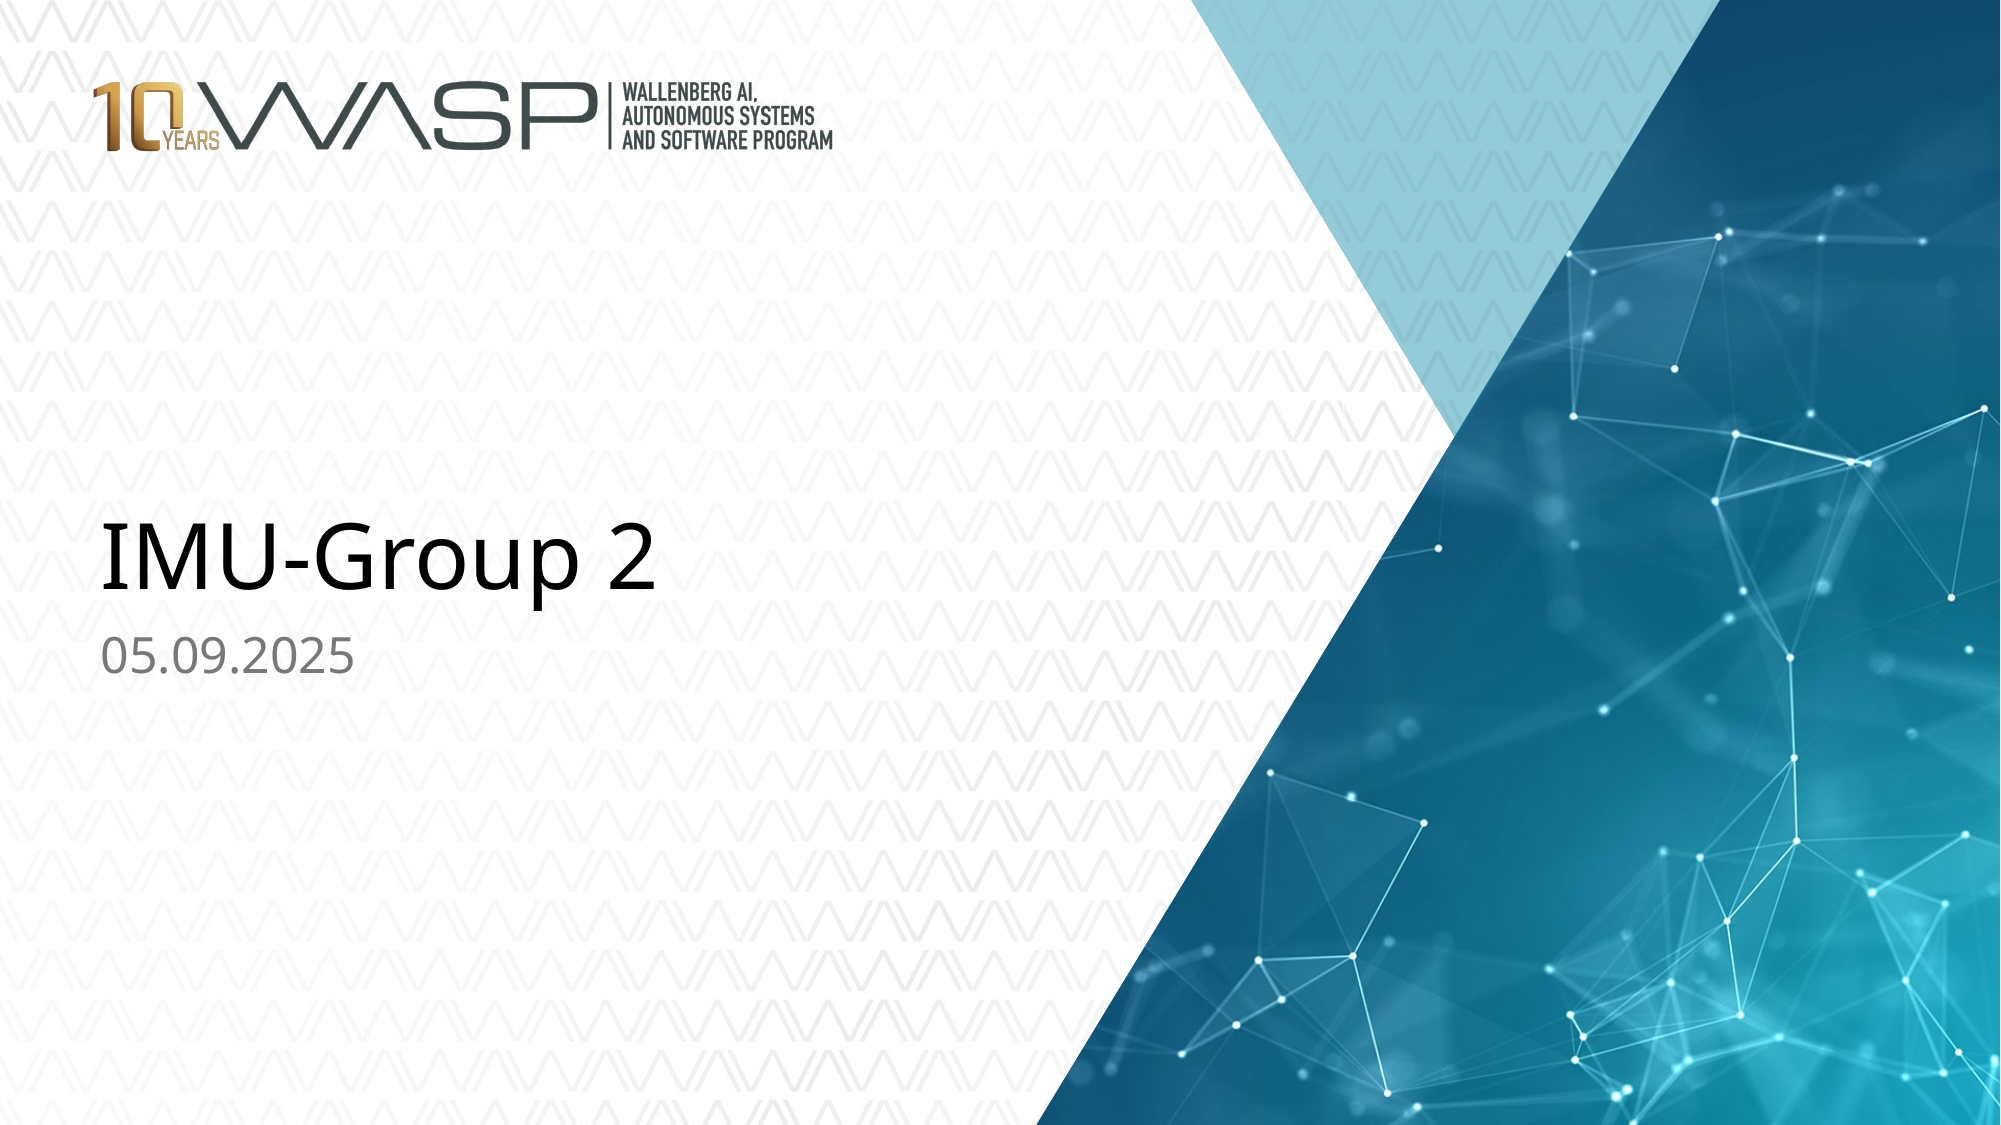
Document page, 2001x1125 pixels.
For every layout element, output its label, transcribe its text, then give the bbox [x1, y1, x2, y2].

picture [0, 0, 2001, 1125]
title IMU-Group 2 [85, 129, 1286, 616]
picture [1994, 402, 2001, 414]
list 05.09.2025 [85, 622, 1192, 869]
